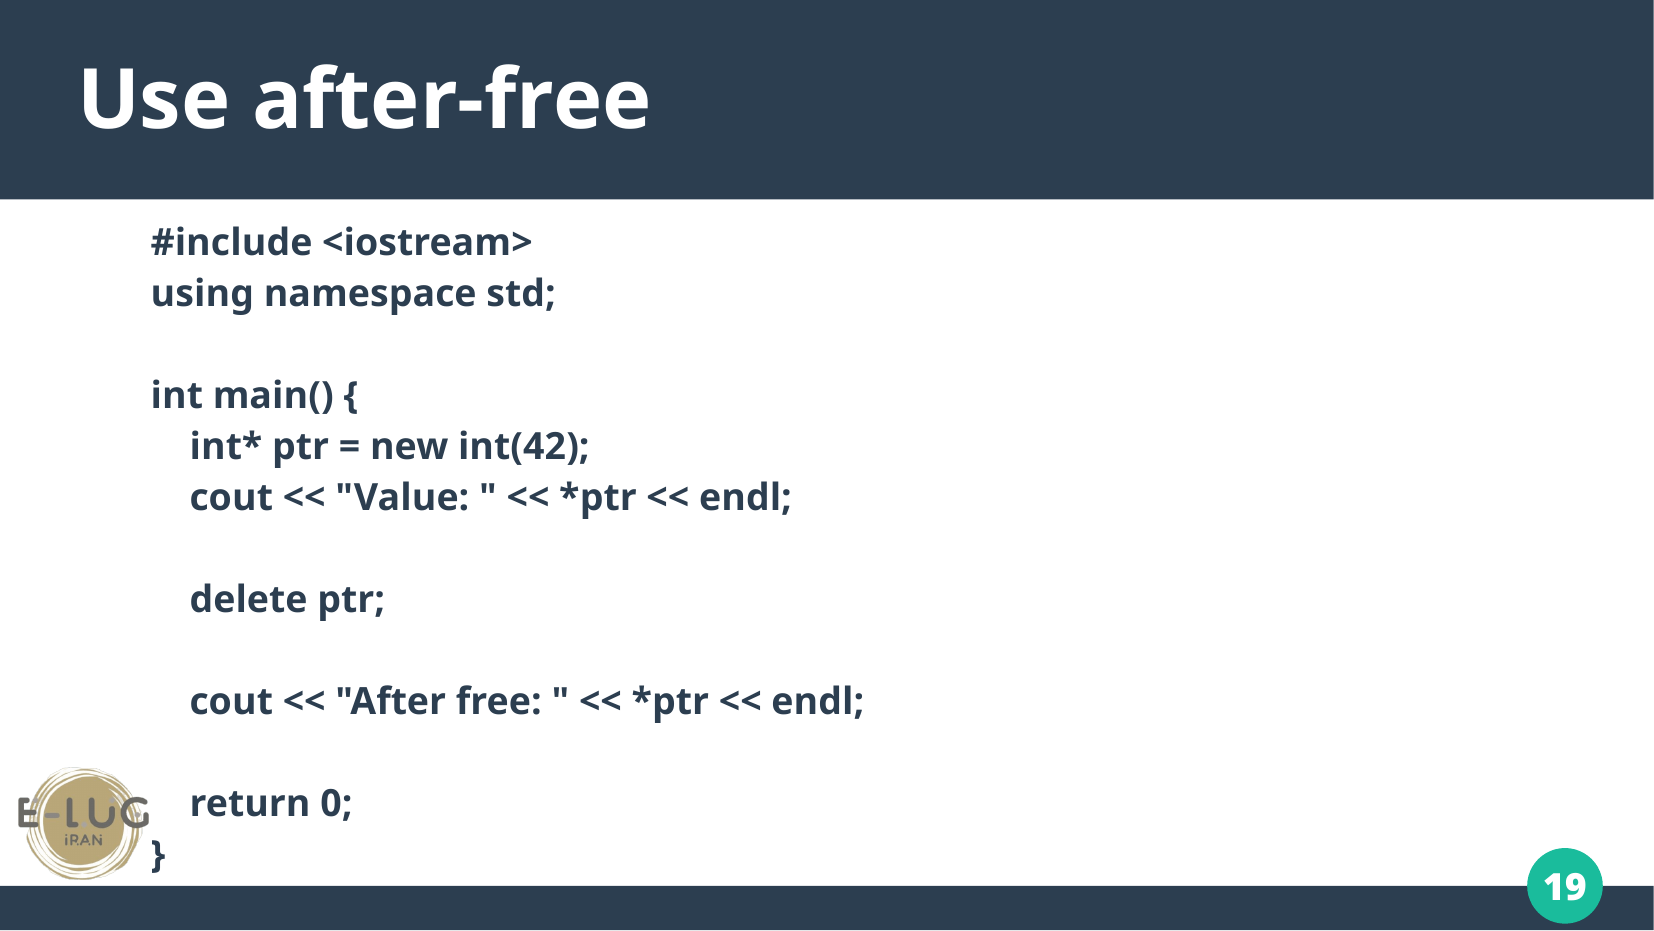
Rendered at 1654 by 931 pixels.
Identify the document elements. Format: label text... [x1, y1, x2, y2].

text_box #include <iostream> using namespace std; int main() { int* ptr = new int(42); cout << "Value: " << *ptr << endl; delete ptr; cout << "After free: " << *ptr << endl; return 0; } [135, 259, 930, 887]
title Use after-free [77, 37, 1613, 156]
picture [0, 749, 168, 901]
